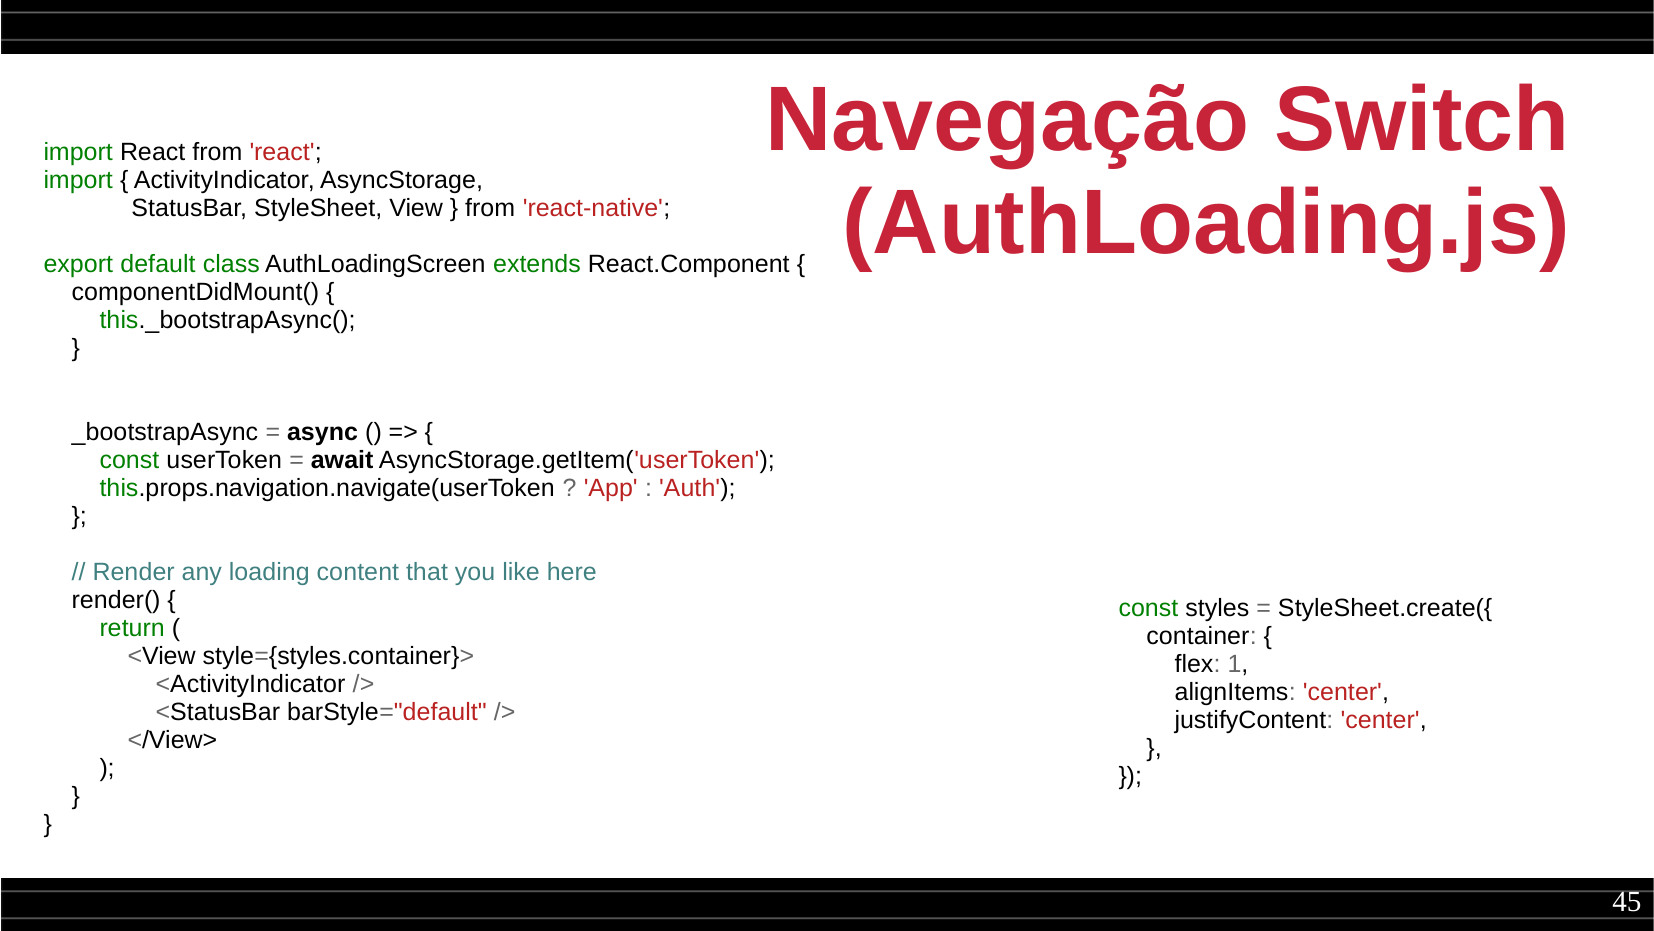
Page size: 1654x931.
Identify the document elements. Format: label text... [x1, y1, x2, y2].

text_box const styles = StyleSheet.create({ container: { flex: 1, alignItems: 'center', justifyContent: 'center', }, }); [1103, 586, 1515, 798]
title Navegação Switch (AuthLoading.js) [82, 67, 1571, 273]
text_box import React from 'react'; import { ActivityIndicator, AsyncStorage, StatusBar, StyleSheet, View } from 'react-native'; export default class AuthLoadingScreen extends React.Component { componentDidMount() { this._bootstrapAsync(); } _bootstrapAsync = async () => { const userToken = await AsyncStorage.getItem('userToken'); this.props.navigation.navigate(userToken ? 'App' : 'Auth'); }; // Render any loading content that you like here render() { return ( <View style={styles.container}> <ActivityIndicator /> <StatusBar barStyle="default" /> </View> ); } } [28, 130, 1391, 846]
picture [1, 0, 1654, 54]
picture [1, 878, 1654, 931]
